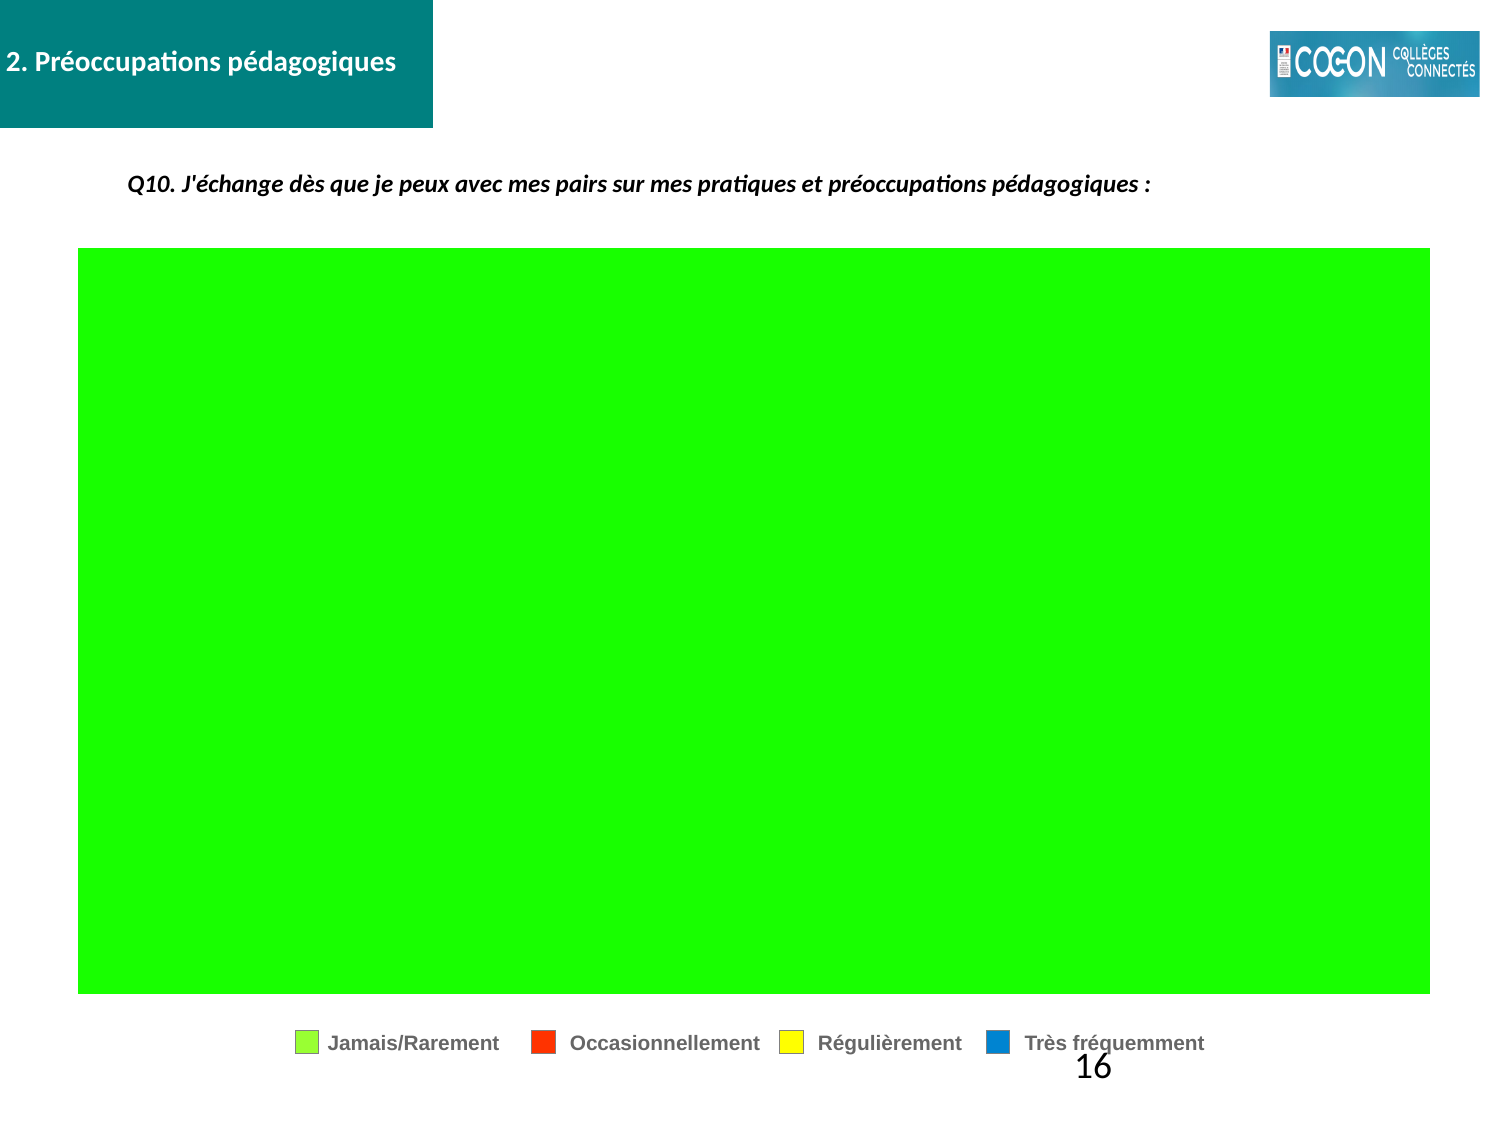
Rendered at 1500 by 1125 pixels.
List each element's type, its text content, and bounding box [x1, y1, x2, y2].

text_box Très fréquemment [1009, 1024, 1223, 1064]
text_box 2. Préoccupations pédagogiques [0, 0, 433, 128]
text_box Jamais/Rarement [312, 1024, 532, 1064]
picture [78, 248, 1430, 994]
text_box [295, 1030, 312, 1054]
text_box [986, 1030, 1009, 1054]
text_box Q10. J'échange dès que je peux avec mes pairs sur mes pratiques et préoccupations pédagogiques : [112, 166, 1444, 209]
picture [1269, 31, 1480, 97]
text_box <numéro> [1059, 1042, 1397, 1103]
text_box Occasionnellement [555, 1024, 792, 1064]
text_box [532, 1030, 555, 1054]
text_box [792, 1030, 803, 1054]
text_box Régulièrement [803, 1024, 981, 1064]
